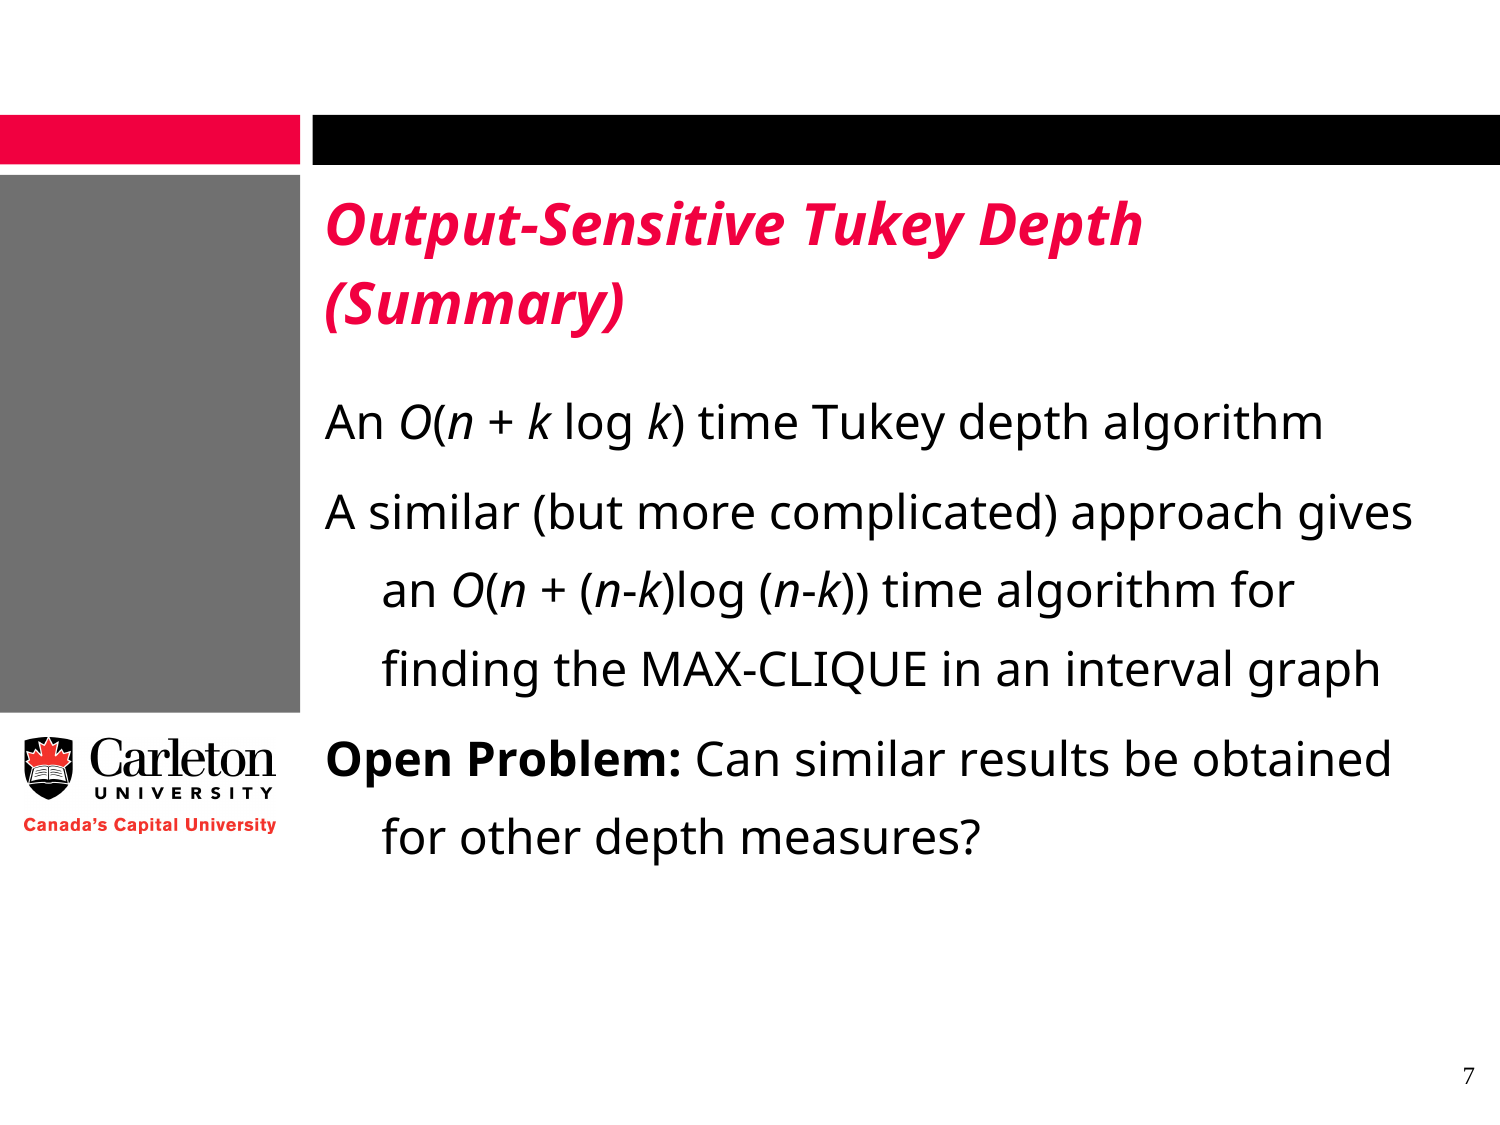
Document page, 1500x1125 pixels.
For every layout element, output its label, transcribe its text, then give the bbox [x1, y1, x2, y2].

title Output-Sensitive Tukey Depth (Summary) [324, 187, 1450, 338]
list An O(n + k log k) time Tukey depth algorithm A similar (but more complicated) approach gives an O(n + (n-k)log (n-k)) time algorithm for finding the MAX-CLIQUE in an interval graph Open Problem: Can similar results be obtained for other depth measures? [324, 375, 1450, 1051]
picture [24, 737, 276, 834]
